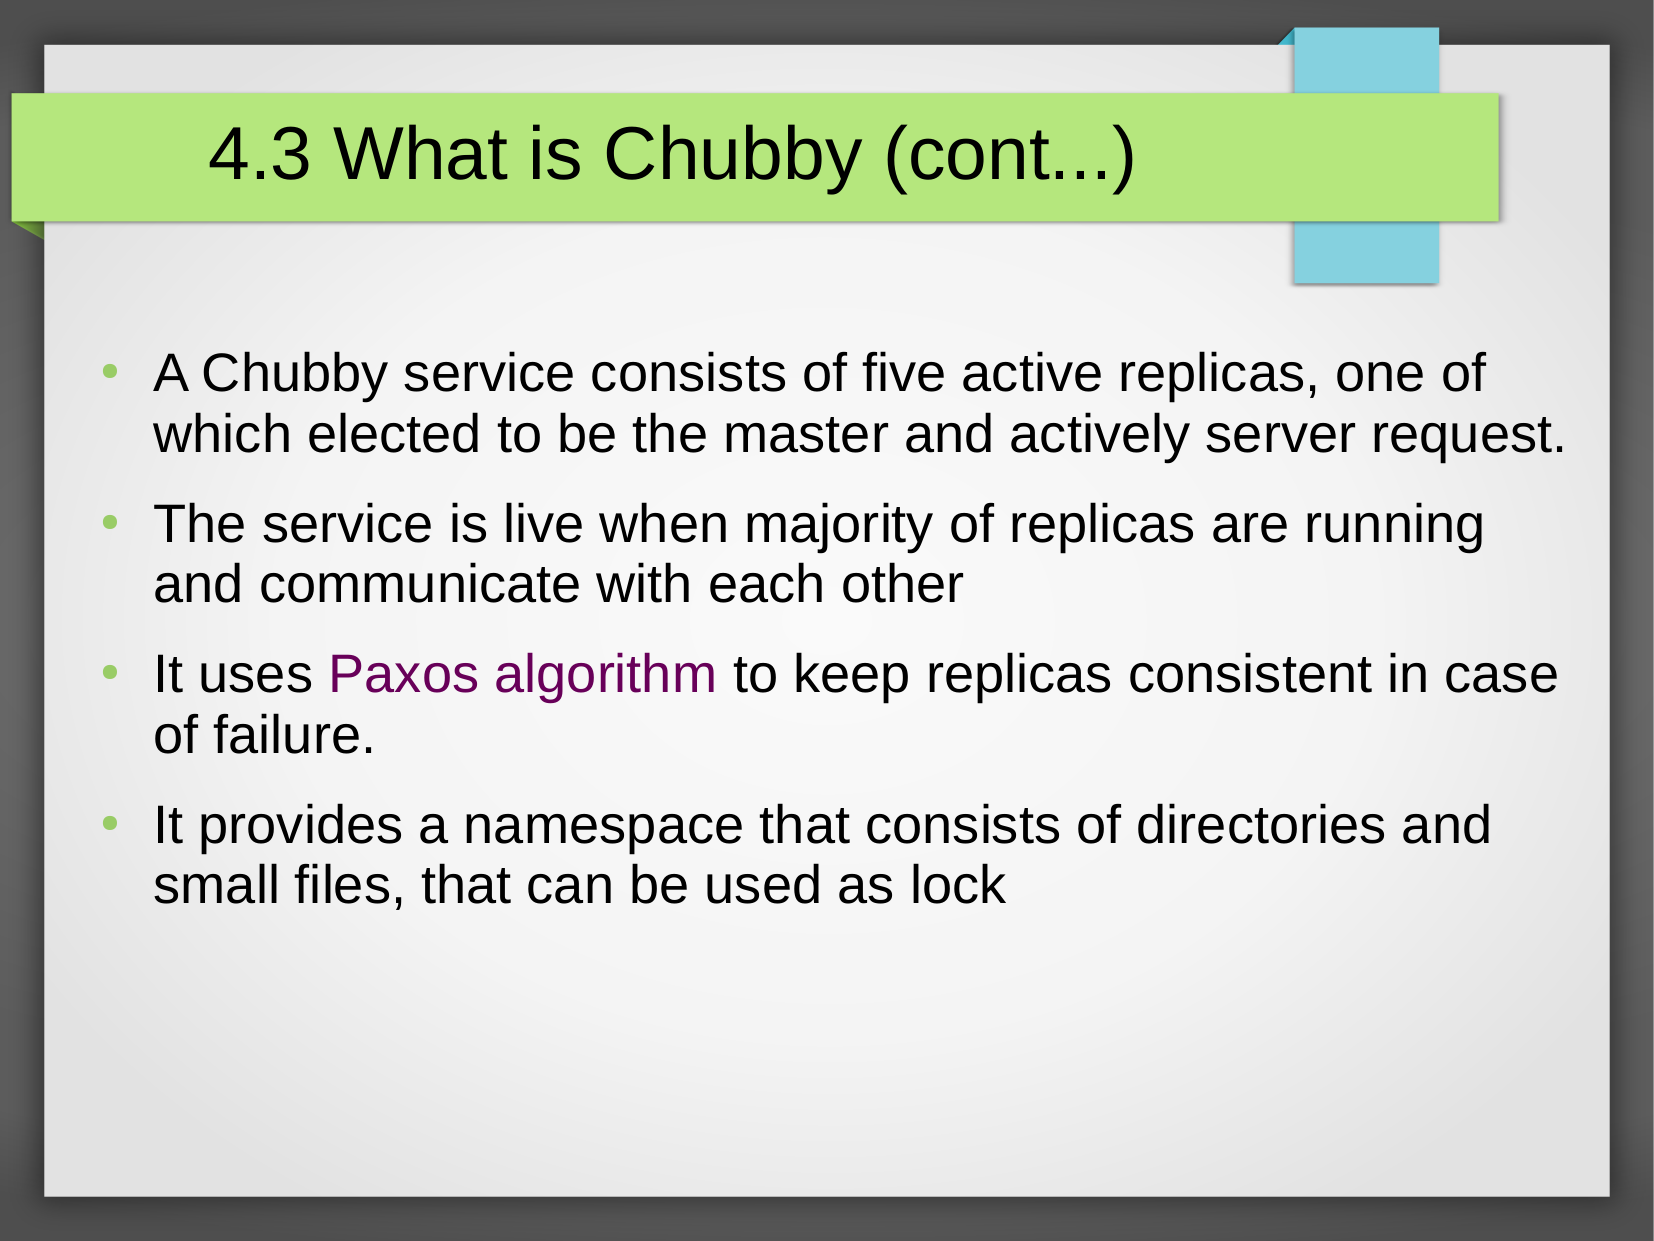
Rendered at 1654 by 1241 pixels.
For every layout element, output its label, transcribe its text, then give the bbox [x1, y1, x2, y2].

picture [0, 0, 1654, 1241]
title 4.3 What is Chubby (cont...) [82, 94, 1264, 213]
list A Chubby service consists of five active replicas, one of which elected to be the master and actively server request. The service is live when majority of replicas are running and communicate with each other It uses Paxos algorithm to keep replicas consistent in case of failure. It provides a namespace that consists of directories and small files, that can be used as lock [82, 342, 1571, 1062]
